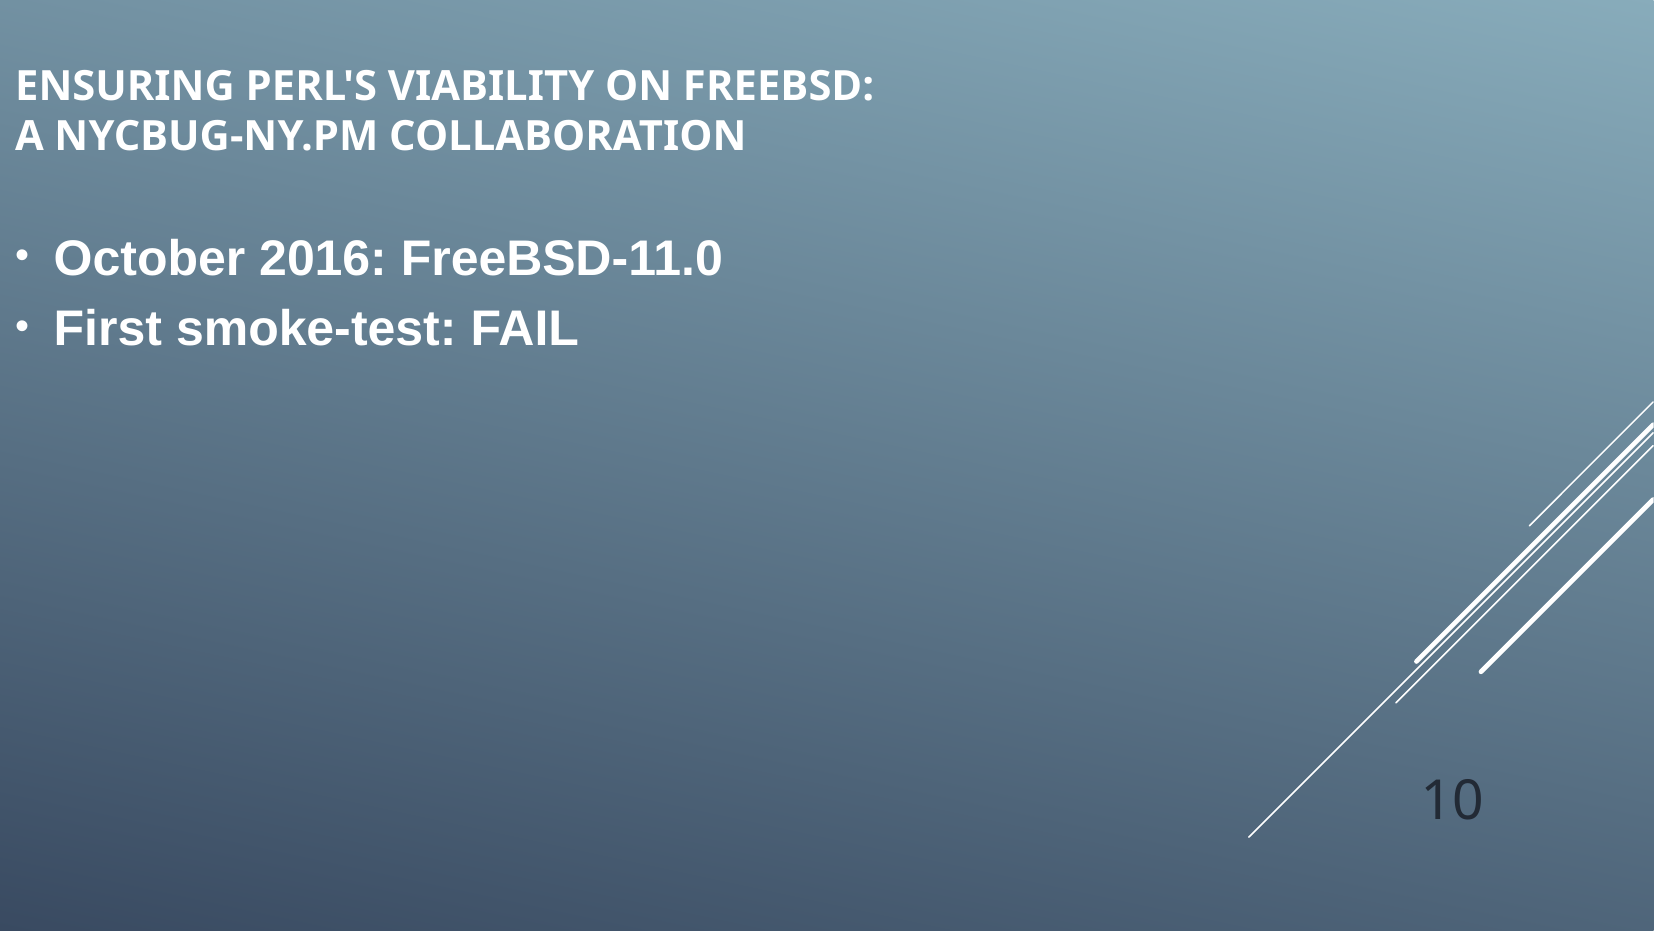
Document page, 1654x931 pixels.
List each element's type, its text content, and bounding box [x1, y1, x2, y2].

title Ensuring Perl's Viability on FreeBSD: A NYCBUG-NY.PM Collaboration [0, 36, 1148, 180]
subtitle October 2016: FreeBSD-11.0 First smoke-test: FAIL [0, 217, 1489, 871]
